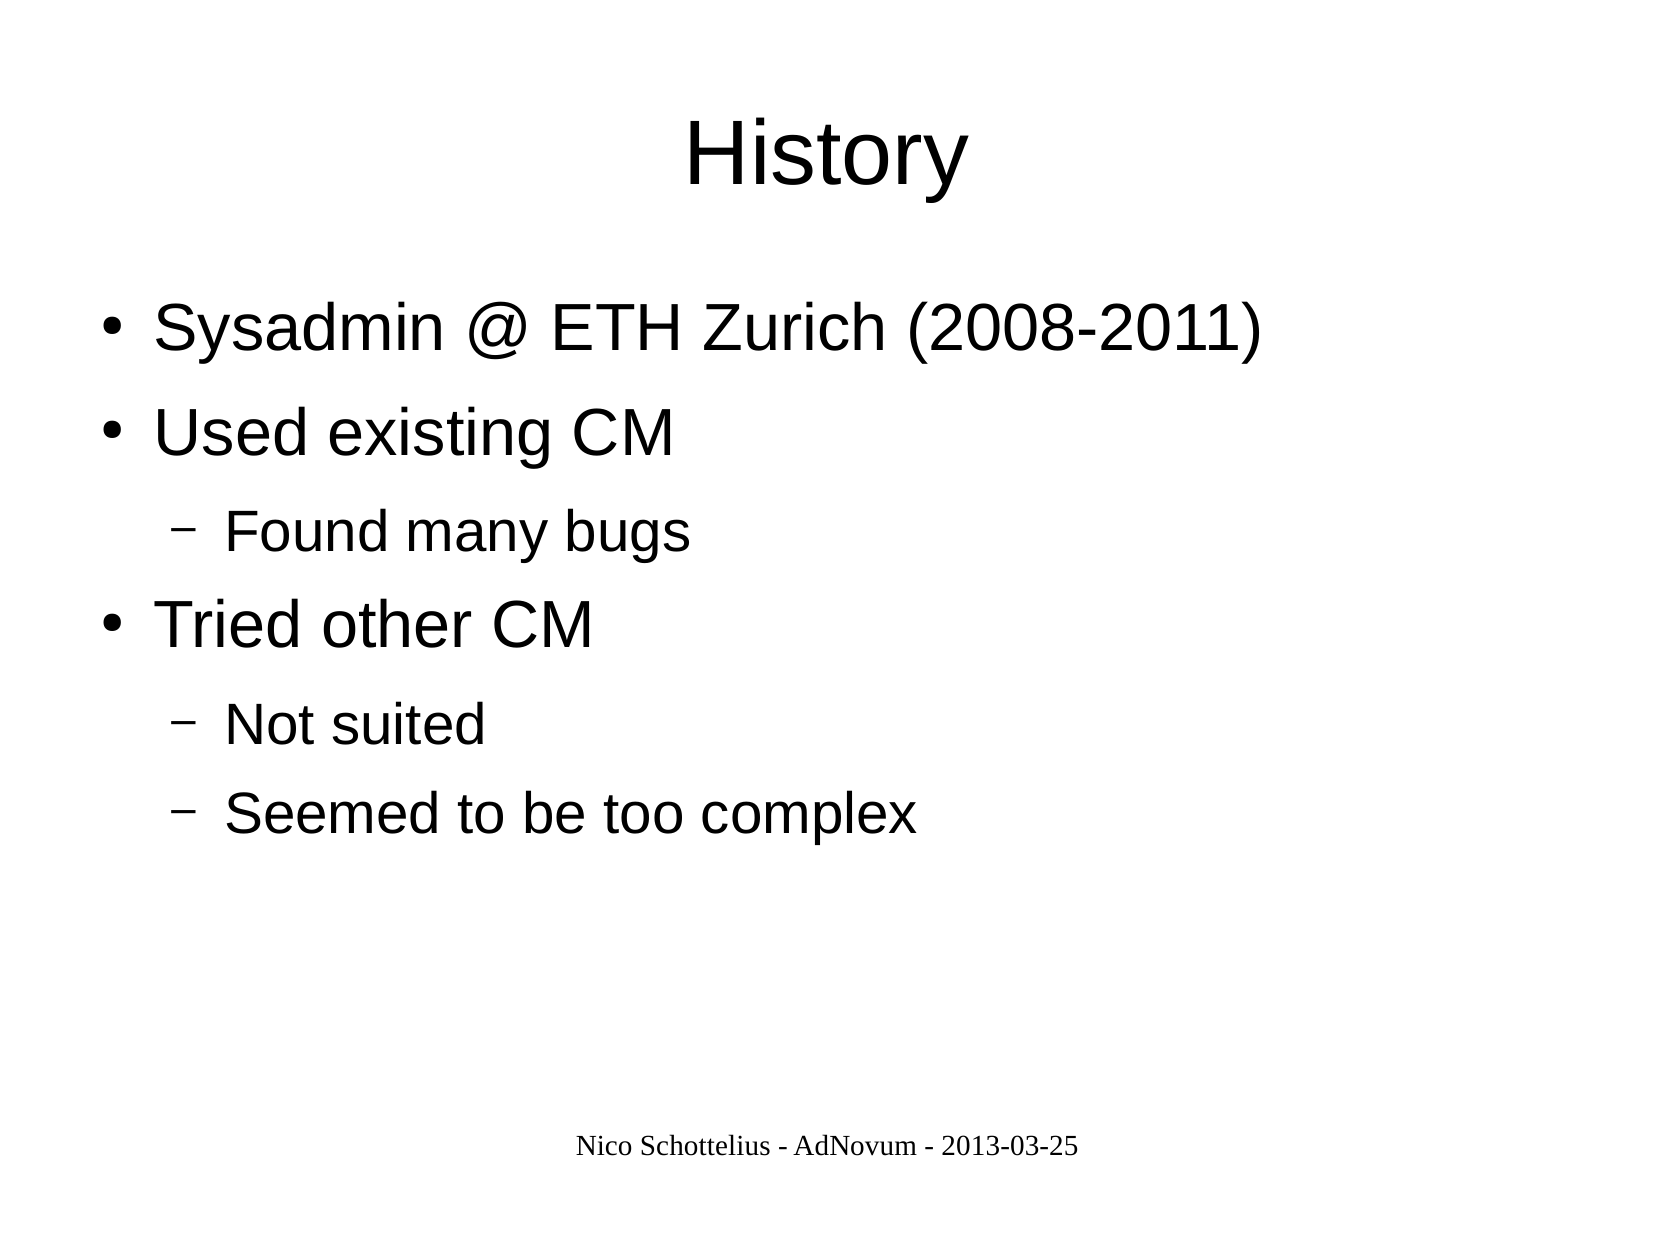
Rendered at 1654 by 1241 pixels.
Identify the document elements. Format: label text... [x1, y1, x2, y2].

list Sysadmin @ ETH Zurich (2008-2011) Used existing CM Found many bugs Tried other CM Not suited Seemed to be too complex [82, 290, 1538, 1010]
title History [82, 49, 1571, 257]
